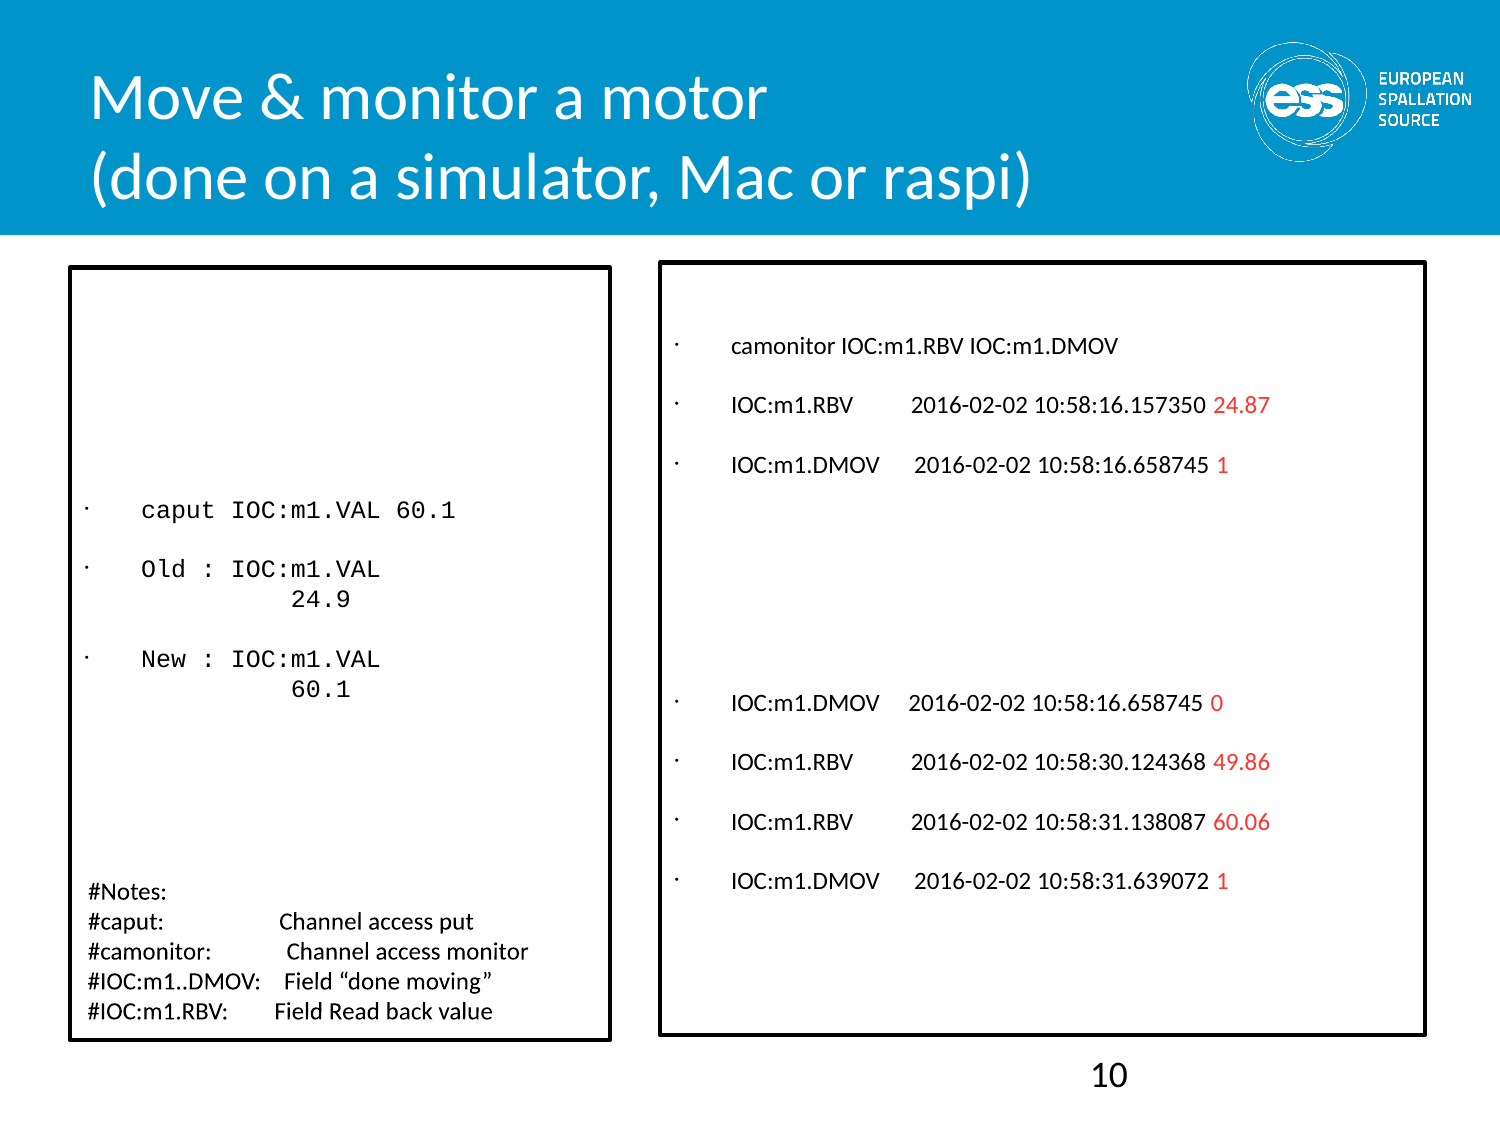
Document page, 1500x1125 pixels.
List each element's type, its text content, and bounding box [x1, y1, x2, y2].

picture [1412, 114, 1420, 125]
picture [1391, 73, 1397, 84]
picture [1423, 73, 1431, 84]
picture [1266, 84, 1345, 116]
slide_number <number> [1074, 1042, 1425, 1103]
picture [1434, 73, 1440, 84]
picture [1400, 115, 1408, 126]
picture [1432, 114, 1438, 126]
picture [1454, 73, 1458, 84]
picture [1380, 73, 1386, 84]
picture [1427, 99, 1435, 104]
title Move & monitor a motor (done on a simulator, Mac or raspi) [75, 45, 1247, 233]
picture [1401, 73, 1407, 84]
list caput IOC:m1.VAL 60.1 Old : IOC:m1.VAL 24.9 New : IOC:m1.VAL 60.1 [69, 267, 610, 1041]
picture [1414, 74, 1420, 84]
list camonitor IOC:m1.RBV IOC:m1.DMOV IOC:m1.RBV 2016-02-02 10:58:16.157350 24.87 IOC:m1.DMOV 2016-02-02 10:58:16.658745 1 IOC:m1.DMOV 2016-02-02 10:58:16.658745 0 IOC:m1.RBV 2016-02-02 10:58:30.124368 49.86 IOC:m1.RBV 2016-02-02 10:58:31.138087 60.06 IOC:m1.DMOV 2016-02-02 10:58:31.639072 1 [660, 262, 1425, 1036]
text_box #Notes: #caput: Channel access put #camonitor: Channel access monitor #IOC:m1..DMOV: Field “done moving” #IOC:m1.RBV: Field Read back value [72, 867, 601, 1032]
